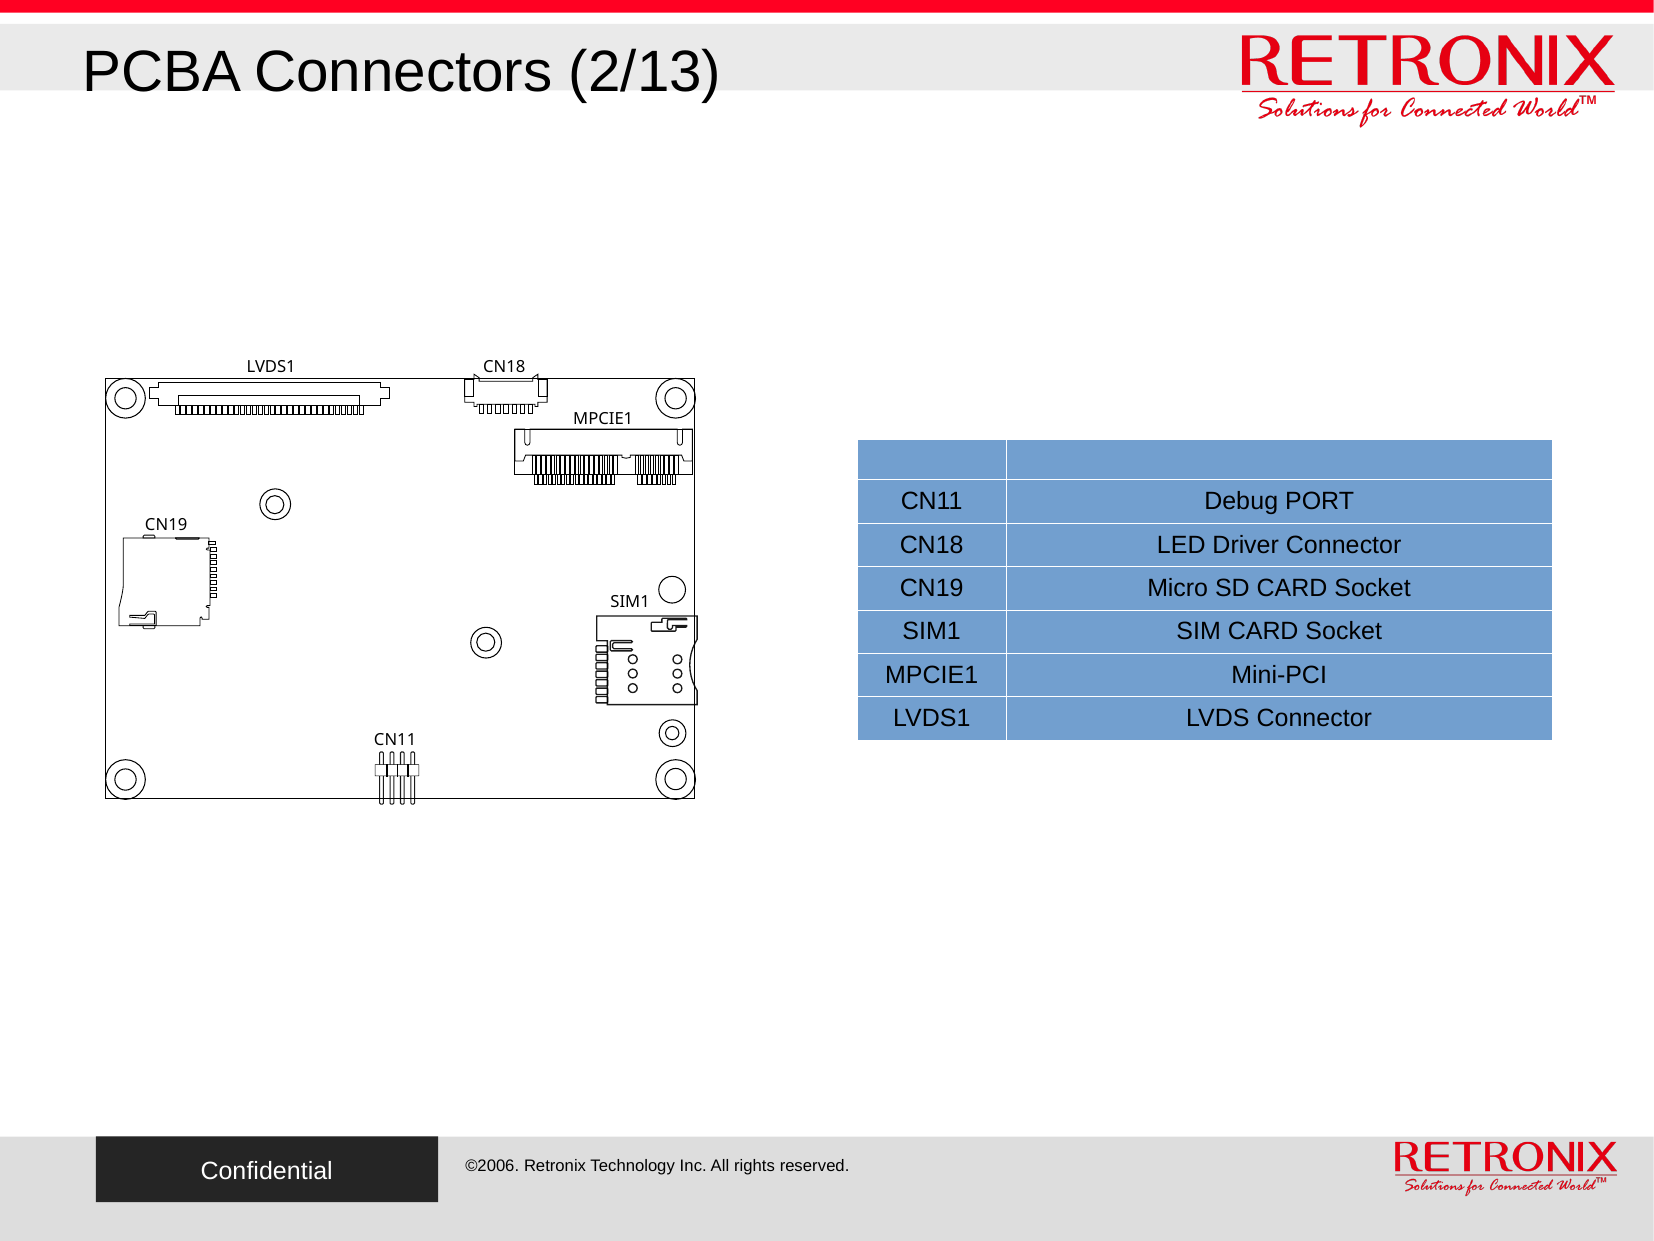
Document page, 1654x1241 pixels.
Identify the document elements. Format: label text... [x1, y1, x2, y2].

table_cell LED Driver Connector [1007, 524, 1552, 566]
table_cell Mini-PCI [1007, 654, 1552, 696]
table_cell CN11 [858, 480, 1006, 523]
table_cell LVDS Connector [1007, 697, 1552, 740]
picture [1391, 1139, 1621, 1198]
title PCBA Connectors (2/13) [82, 23, 1205, 119]
table_cell SIM CARD Socket [1007, 611, 1552, 653]
table_header [1007, 440, 1552, 479]
table_cell MPCIE1 [858, 654, 1006, 696]
table_cell SIM1 [858, 611, 1006, 653]
table_cell CN19 [858, 567, 1006, 610]
table_cell CN18 [858, 524, 1006, 566]
table_cell Debug PORT [1007, 480, 1552, 523]
table_cell Micro SD CARD Socket [1007, 567, 1552, 610]
picture [1235, 31, 1621, 130]
table_header [858, 440, 1006, 479]
picture [64, 331, 733, 833]
table_cell LVDS1 [858, 697, 1006, 740]
